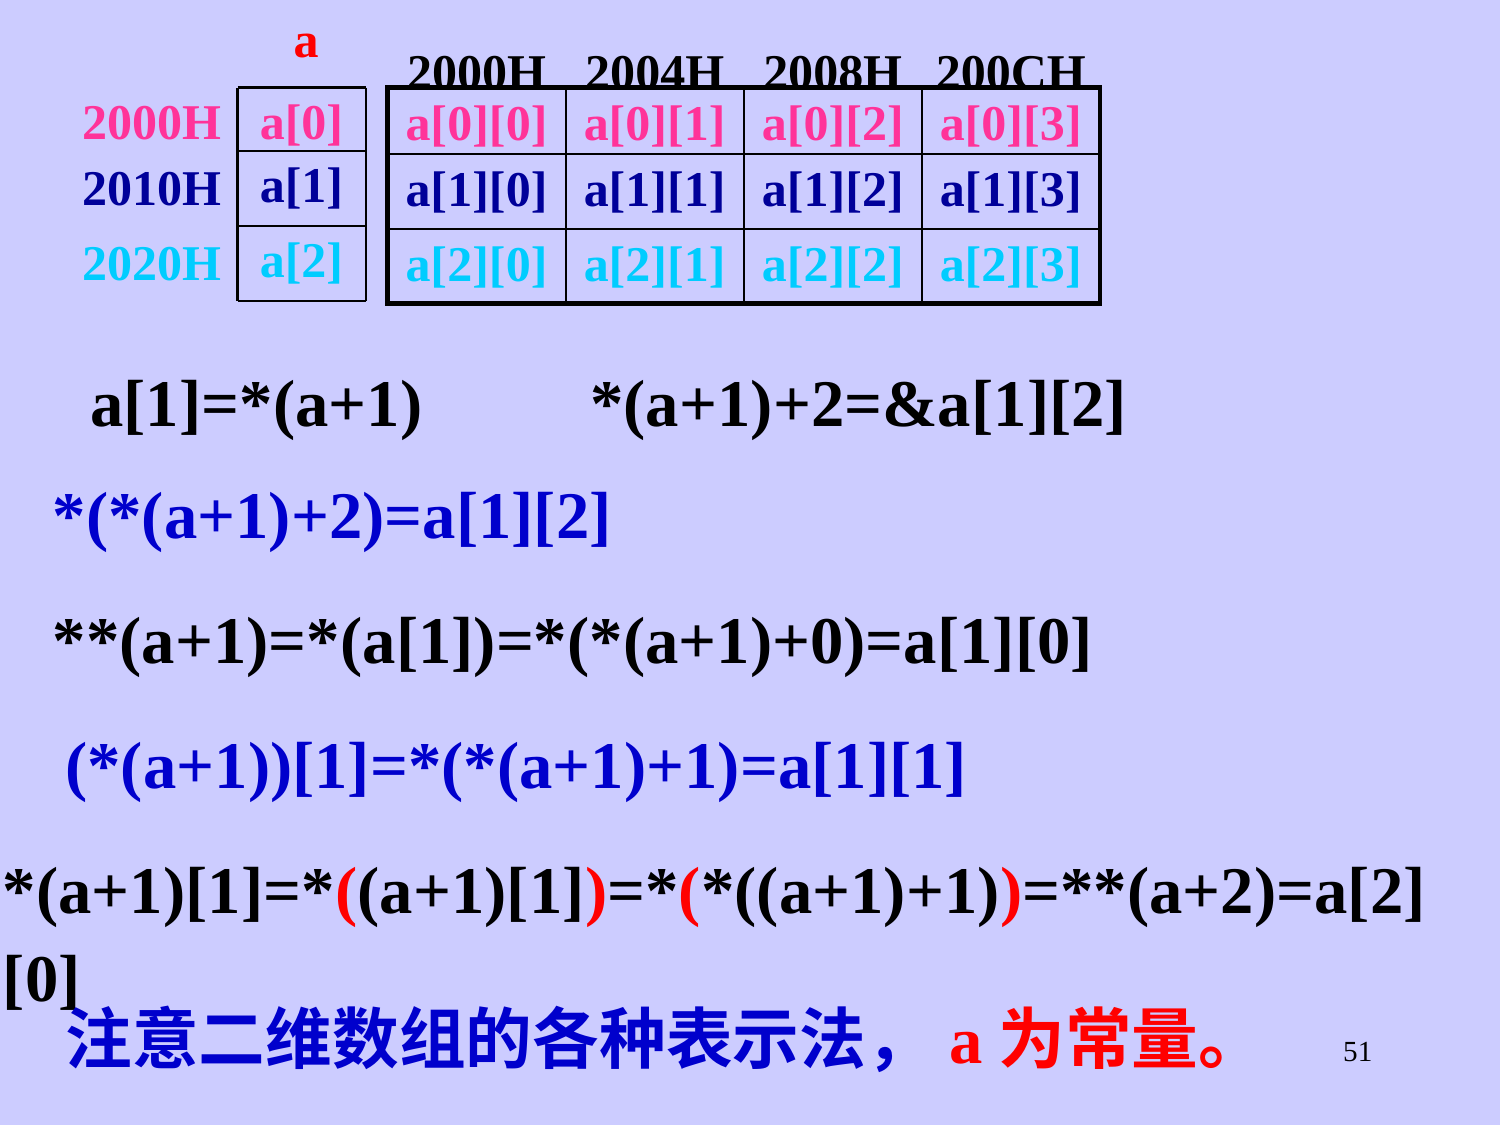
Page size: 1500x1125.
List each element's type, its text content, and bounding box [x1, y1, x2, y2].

text_box 2010H [74, 154, 229, 229]
text_box 200CH [922, 37, 1100, 91]
text_box a[0][3] [923, 91, 1098, 153]
text_box a [275, 0, 338, 70]
text_box a[0][1] [567, 91, 743, 153]
text_box 2008H [744, 37, 922, 91]
text_box a[1][2] [745, 155, 921, 228]
text_box a[1][3] [923, 155, 1098, 228]
text_box a[1] [239, 152, 365, 225]
text_box 2000H [387, 37, 566, 91]
text_box a[2][2] [745, 230, 921, 301]
text_box <编号> [1074, 1025, 1388, 1101]
text_box a[2][3] [923, 230, 1098, 301]
text_box a[1][0] [390, 155, 565, 228]
text_box (*(a+1))[1]=*(*(a+1)+1)=a[1][1] [62, 712, 988, 805]
text_box *(a+1)+2=&a[1][2] [587, 350, 1276, 442]
text_box 注意二维数组的各种表示法，a为常量。 [62, 987, 1313, 1080]
text_box **(a+1)=*(a[1])=*(*(a+1)+0)=a[1][0] [49, 587, 1188, 680]
text_box a[0][2] [745, 91, 921, 153]
text_box a[1][1] [567, 155, 743, 228]
text_box a[1]=*(a+1) [87, 350, 438, 442]
text_box *(*(a+1)+2)=a[1][2] [49, 462, 663, 555]
text_box a[2][0] [390, 230, 565, 301]
text_box 2004H [566, 37, 744, 91]
text_box *(a+1)[1]=*((a+1)[1])=*(*((a+1)+1))=**(a+2)=a[2][0] [0, 837, 1500, 1017]
text_box a[2] [239, 227, 365, 300]
text_box 2020H [74, 229, 229, 304]
text_box a[0][0] [390, 91, 565, 153]
text_box a[0] [239, 89, 365, 150]
text_box 2000H [74, 87, 229, 154]
text_box a[2][1] [567, 230, 743, 301]
